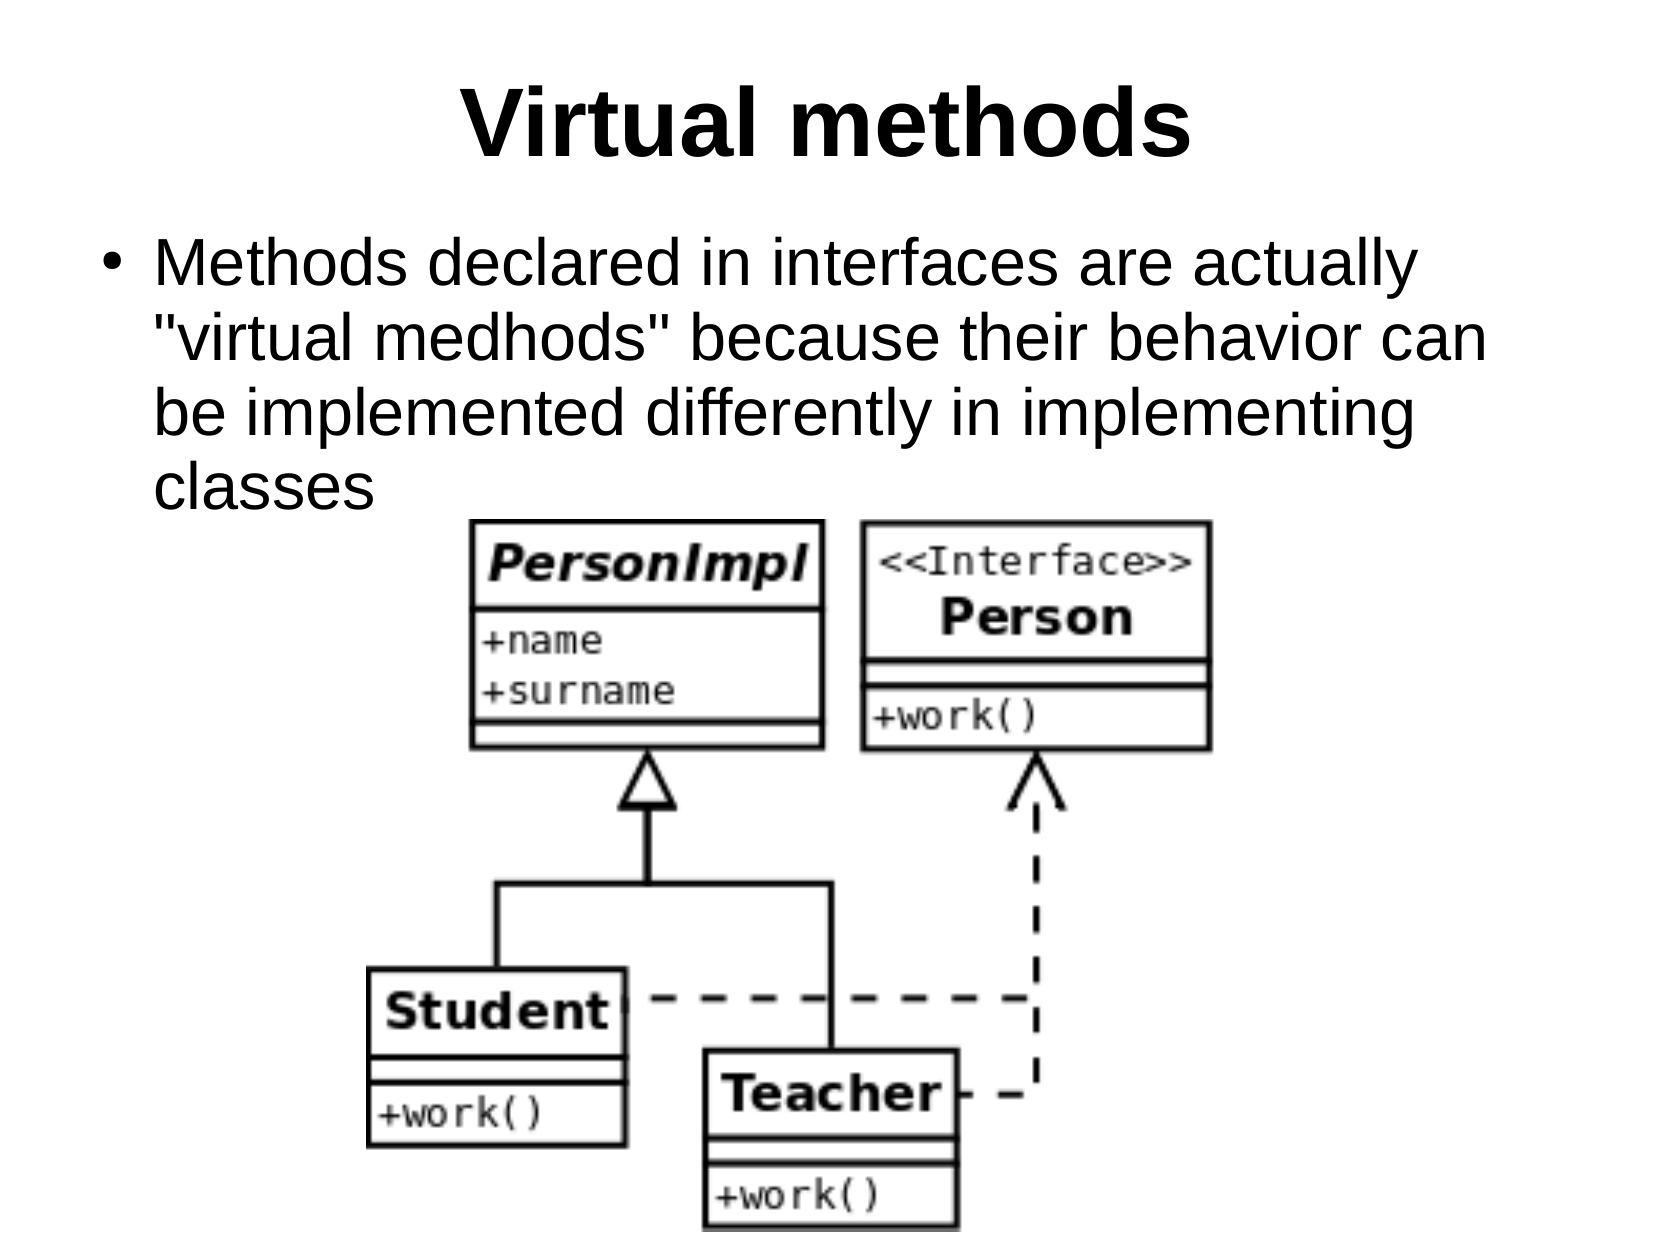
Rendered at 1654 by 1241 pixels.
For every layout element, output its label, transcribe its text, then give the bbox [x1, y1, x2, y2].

picture [366, 519, 1217, 1232]
list Methods declared in interfaces are actually "virtual medhods" because their behavior can be implemented differently in implementing classes [82, 225, 1538, 1186]
title Virtual methods [82, 49, 1571, 196]
